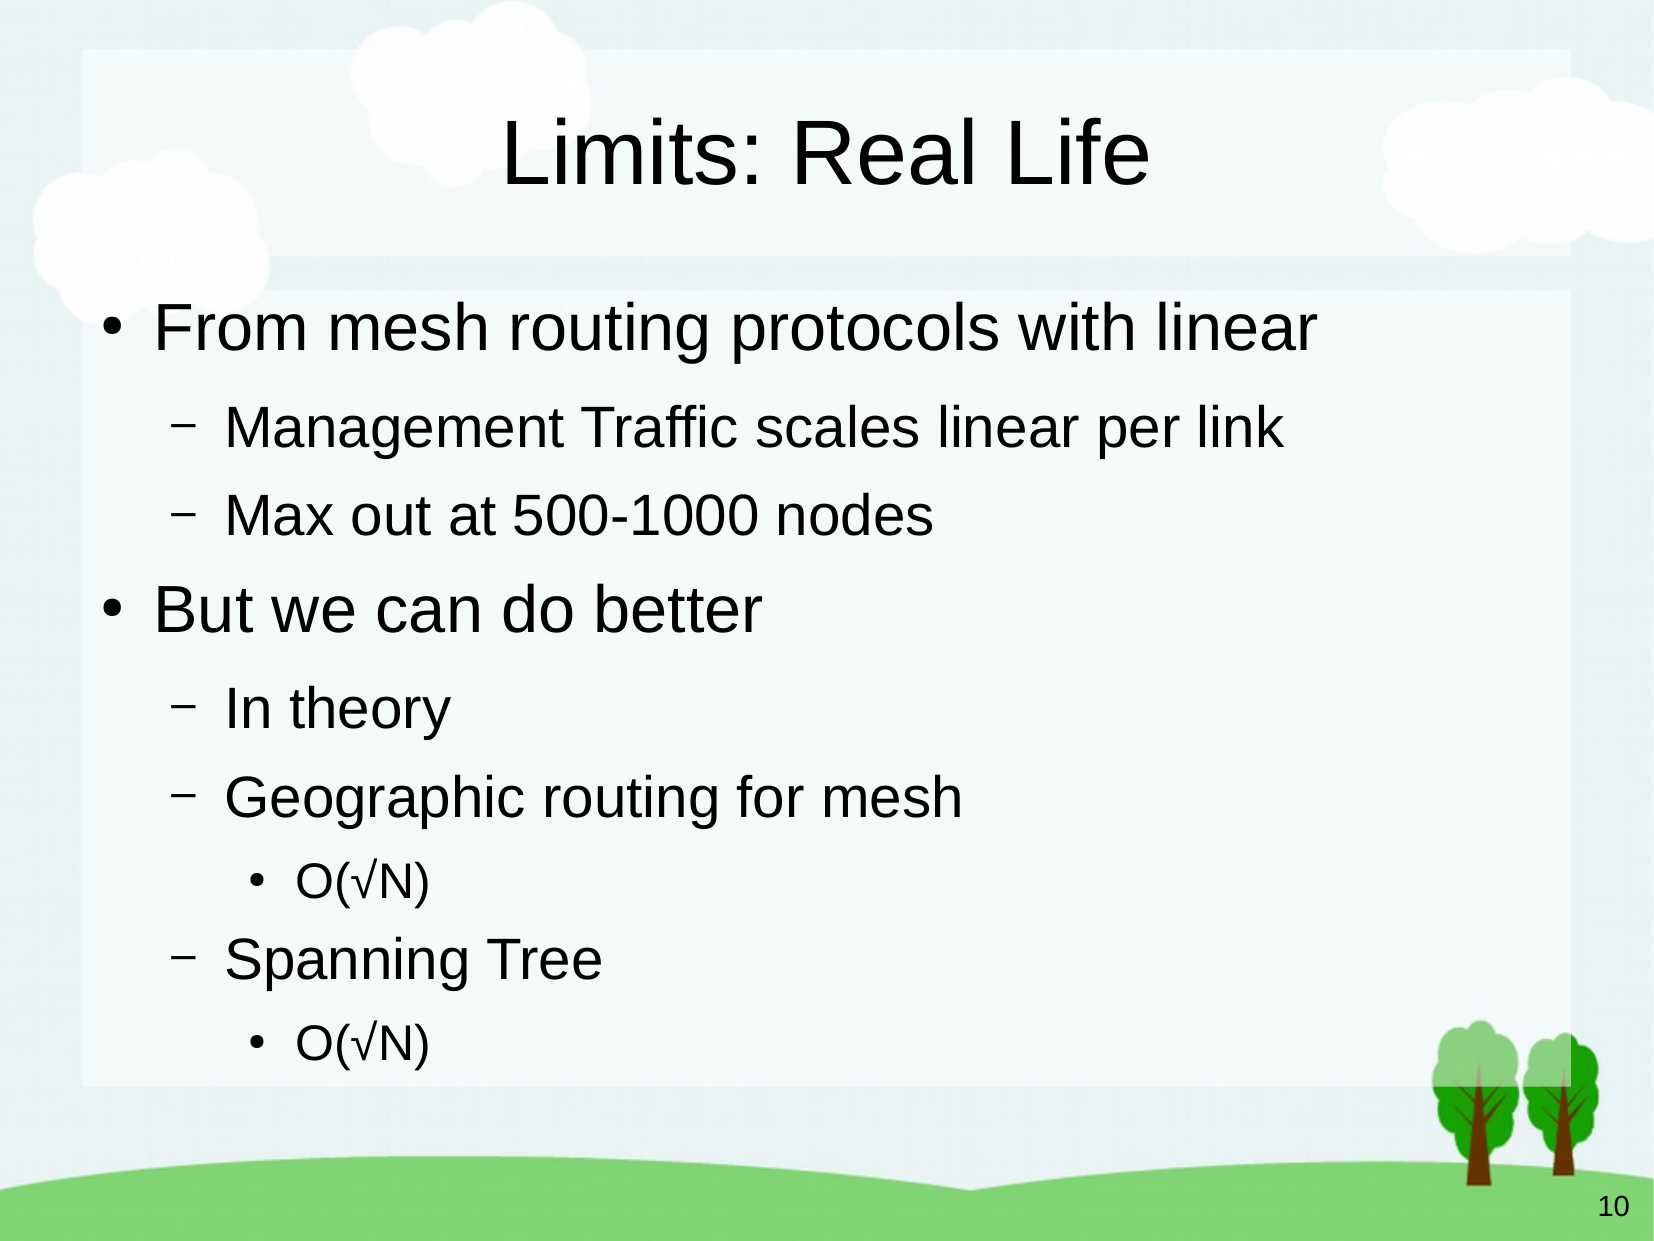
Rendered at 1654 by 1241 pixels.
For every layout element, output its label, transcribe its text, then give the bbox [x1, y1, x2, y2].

picture [0, 0, 1654, 1241]
list From mesh routing protocols with linear Management Traffic scales linear per link Max out at 500-1000 nodes But we can do better In theory Geographic routing for mesh O(√N) Spanning Tree O(√N) [82, 290, 1571, 1087]
title Limits: Real Life [82, 49, 1571, 257]
